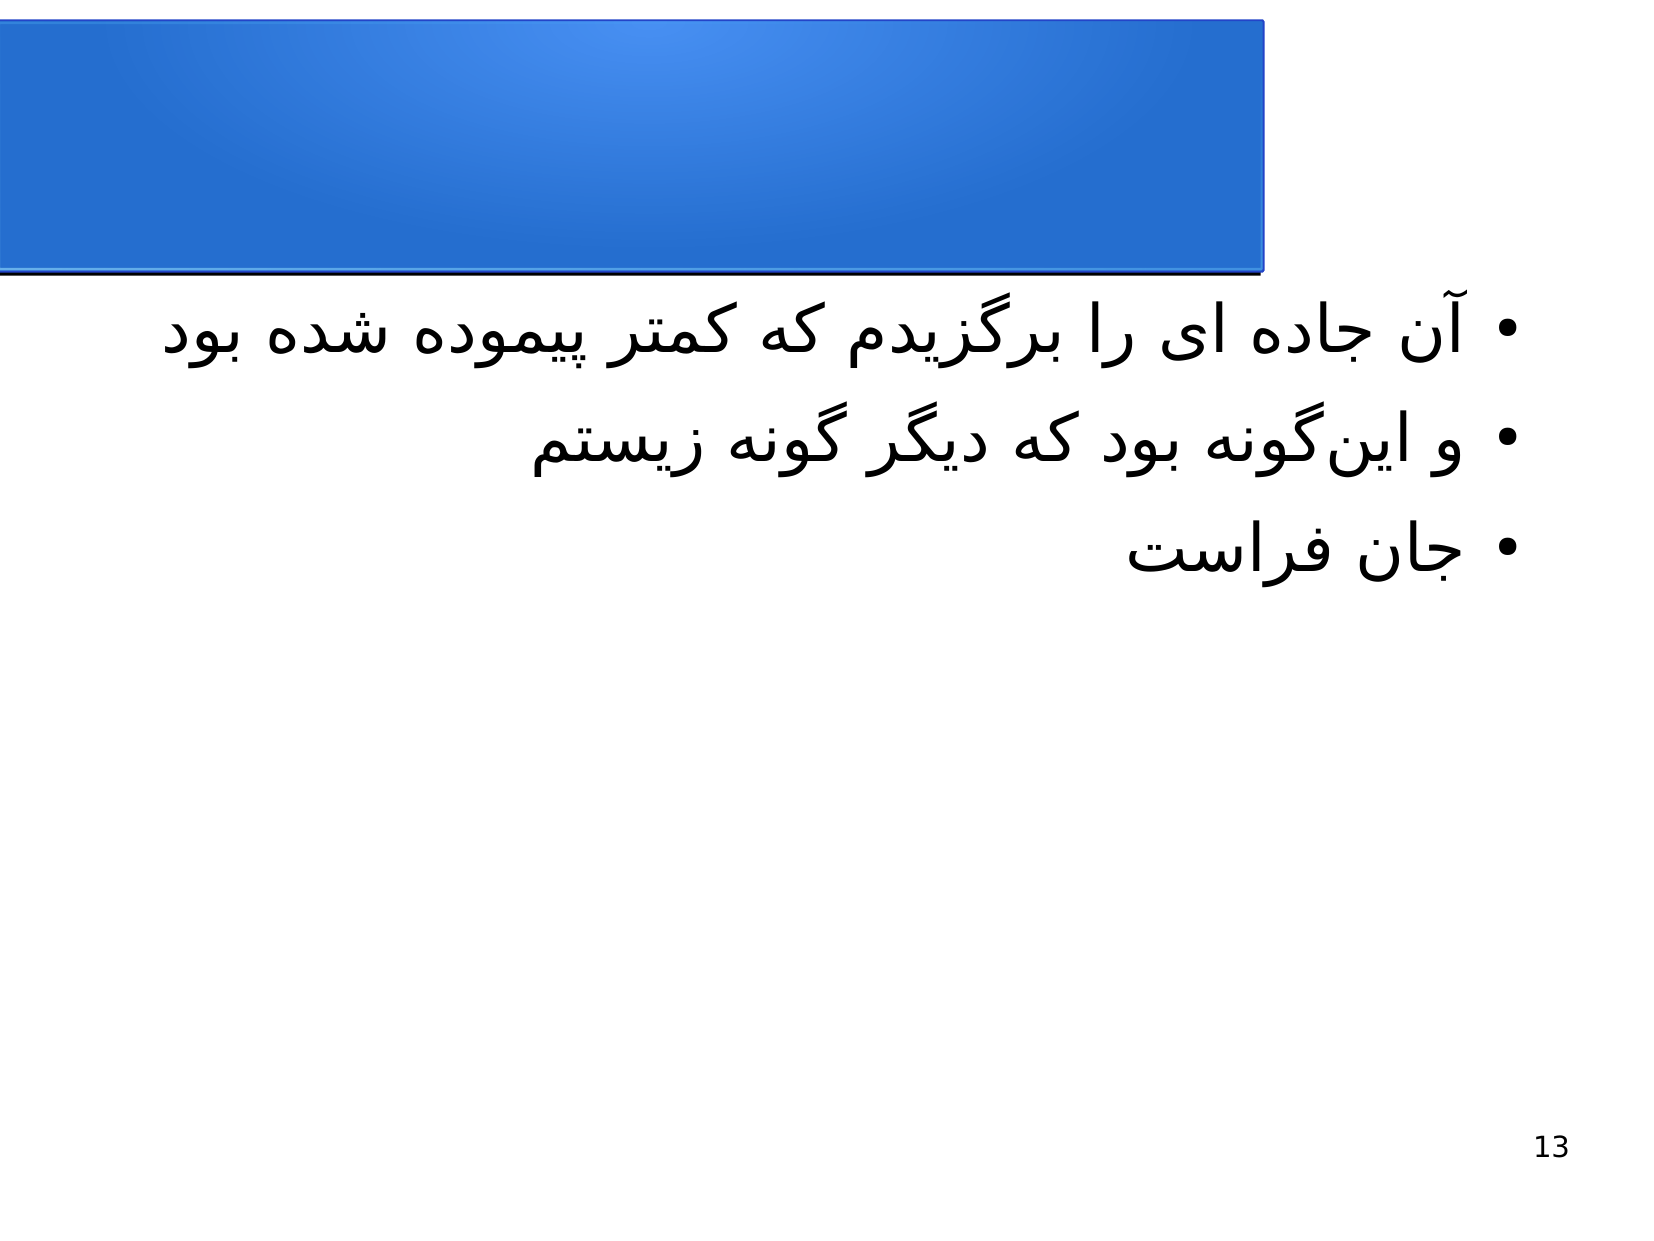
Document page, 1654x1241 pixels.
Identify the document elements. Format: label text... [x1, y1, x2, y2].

list آن جاده ای را برگزیدم که کمتر پیموده شده بود و این‌گونه بود که دیگر گونه زیستم جان فراست [82, 290, 1538, 1010]
